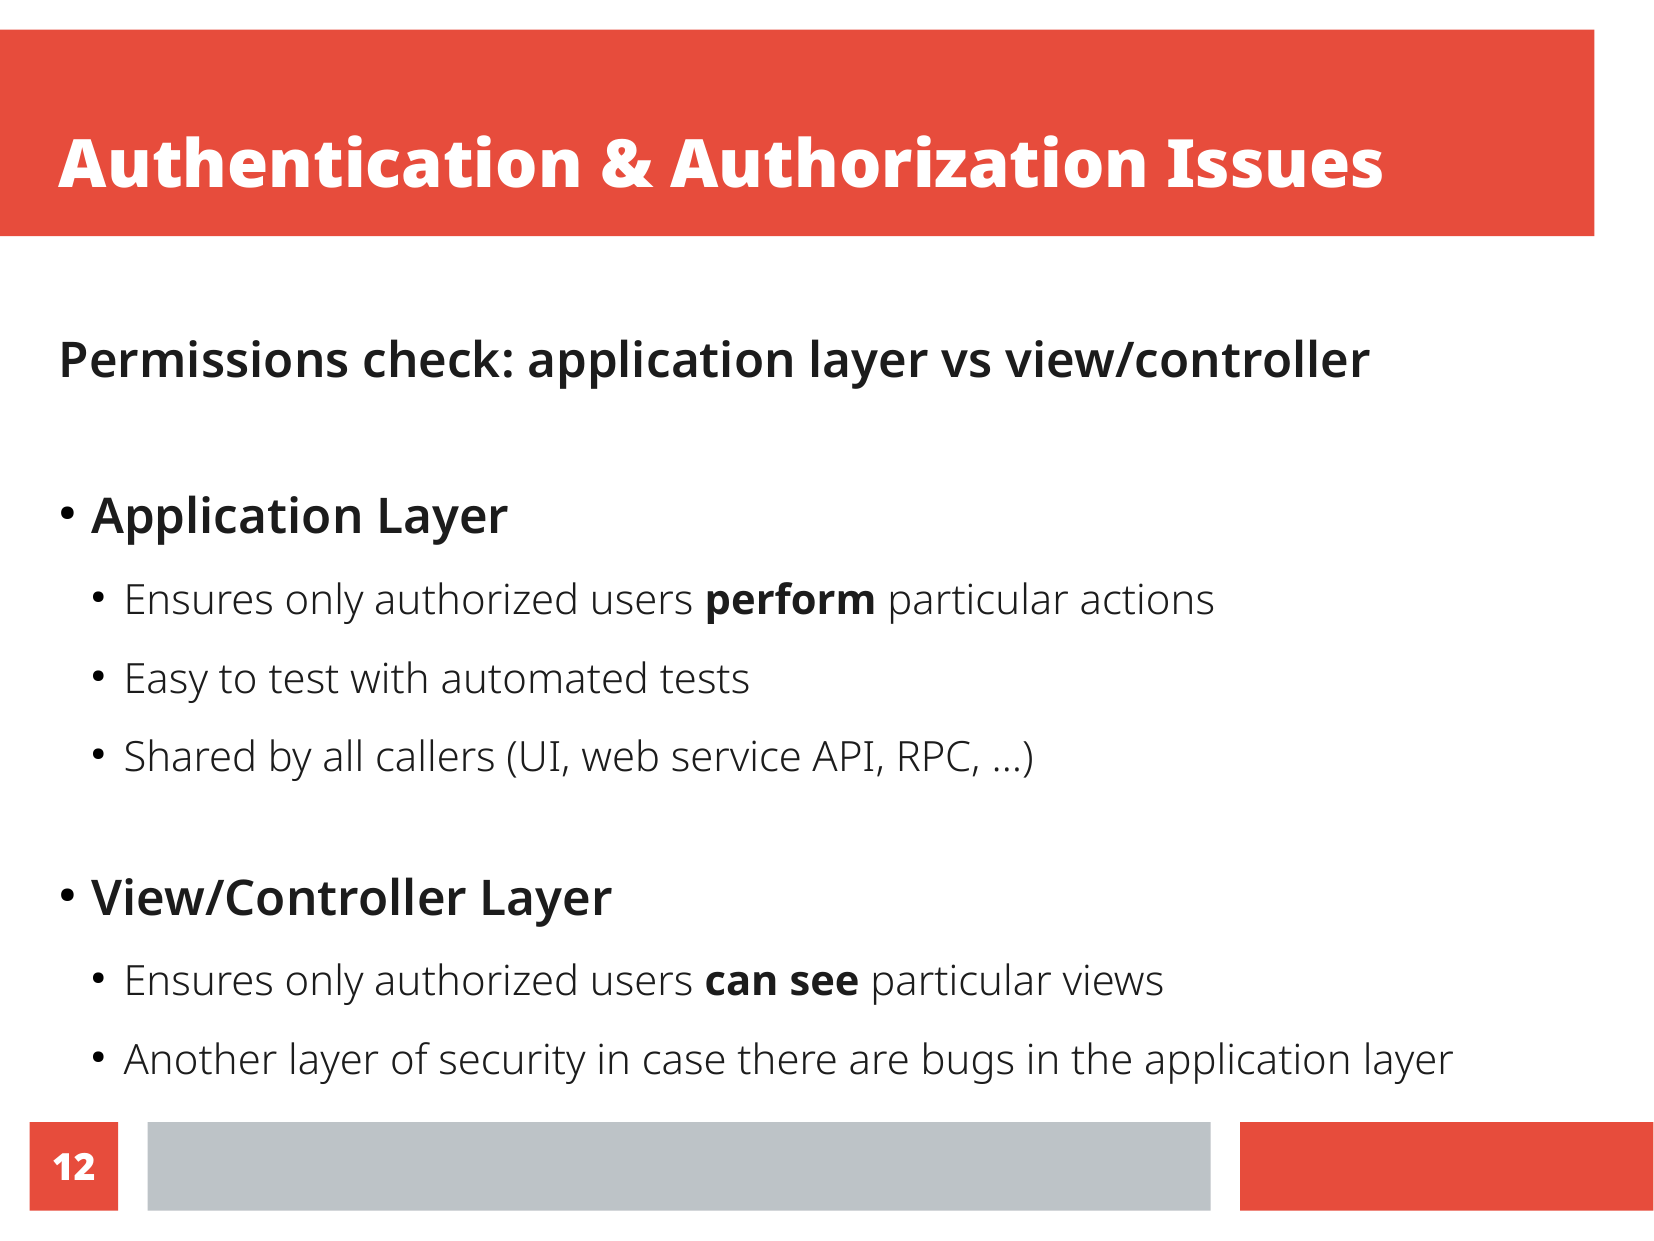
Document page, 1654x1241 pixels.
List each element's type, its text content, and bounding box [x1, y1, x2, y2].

list Permissions check: application layer vs view/controller Application Layer Ensures only authorized users perform particular actions Easy to test with automated tests Shared by all callers (UI, web service API, RPC, …) View/Controller Layer Ensures only authorized users can see particular views Another layer of security in case there are bugs in the application layer [59, 324, 1565, 1093]
title Authentication & Authorization Issues [59, 59, 1595, 207]
